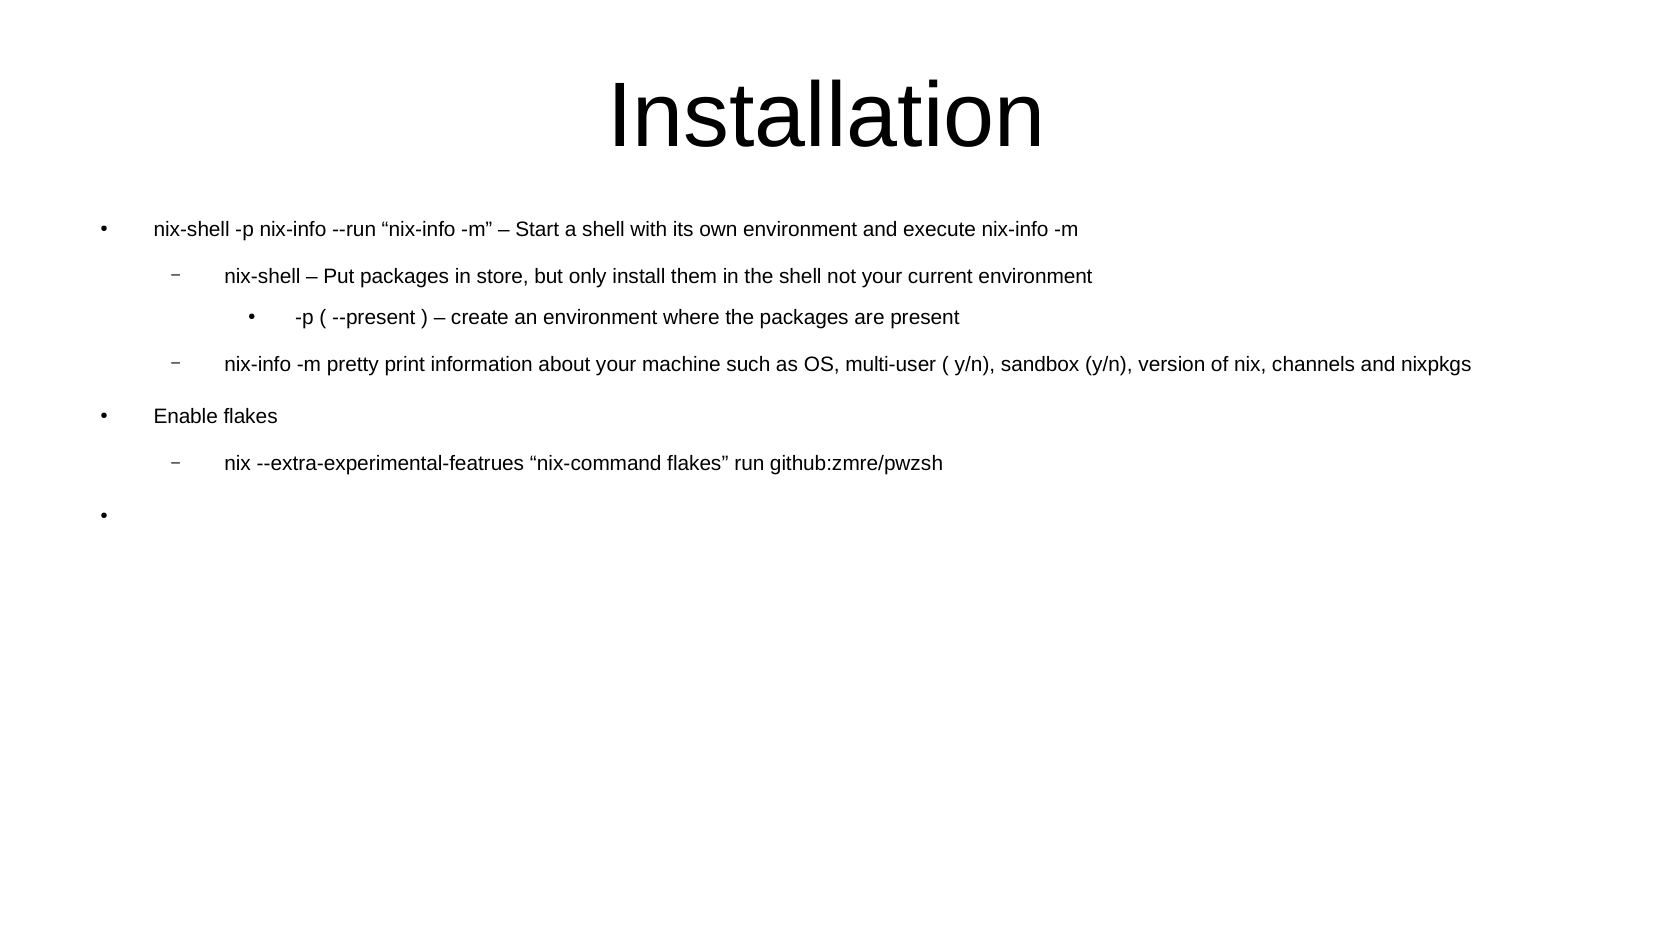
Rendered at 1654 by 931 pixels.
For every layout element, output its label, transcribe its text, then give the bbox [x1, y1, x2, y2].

list nix-shell -p nix-info --run “nix-info -m” – Start a shell with its own environment and execute nix-info -m nix-shell – Put packages in store, but only install them in the shell not your current environment -p ( --present ) – create an environment where the packages are present nix-info -m pretty print information about your machine such as OS, multi-user ( y/n), sandbox (y/n), version of nix, channels and nixpkgs Enable flakes nix --extra-experimental-featrues “nix-command flakes” run github:zmre/pwzsh [82, 217, 1571, 758]
title Installation [82, 37, 1571, 193]
